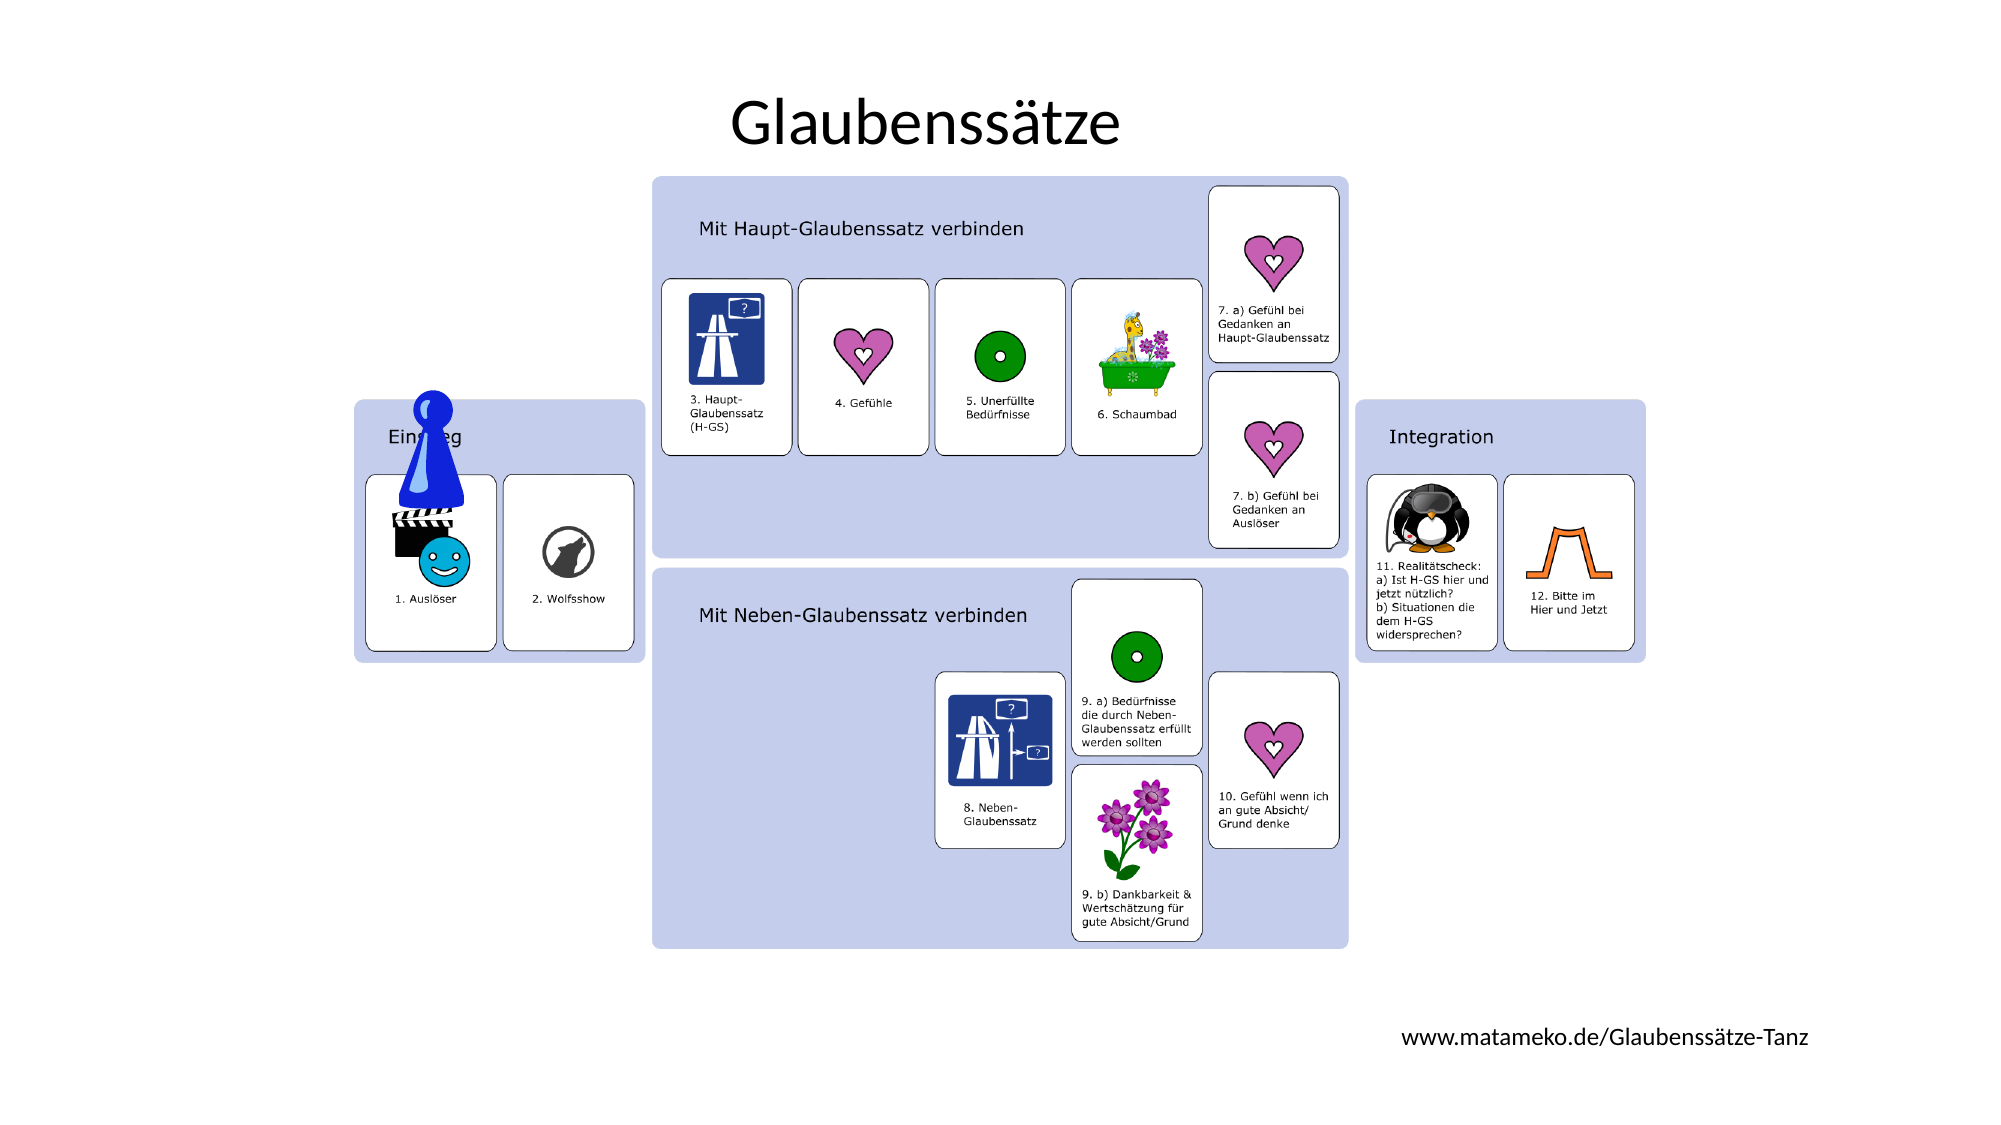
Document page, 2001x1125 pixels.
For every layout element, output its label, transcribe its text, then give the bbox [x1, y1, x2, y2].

picture [354, 176, 1646, 949]
text_box Glaubenssätze [715, 70, 1142, 167]
text_box [399, 390, 464, 509]
text_box www.matameko.de/Glaubenssätze-Tanz [1386, 1013, 1825, 1058]
